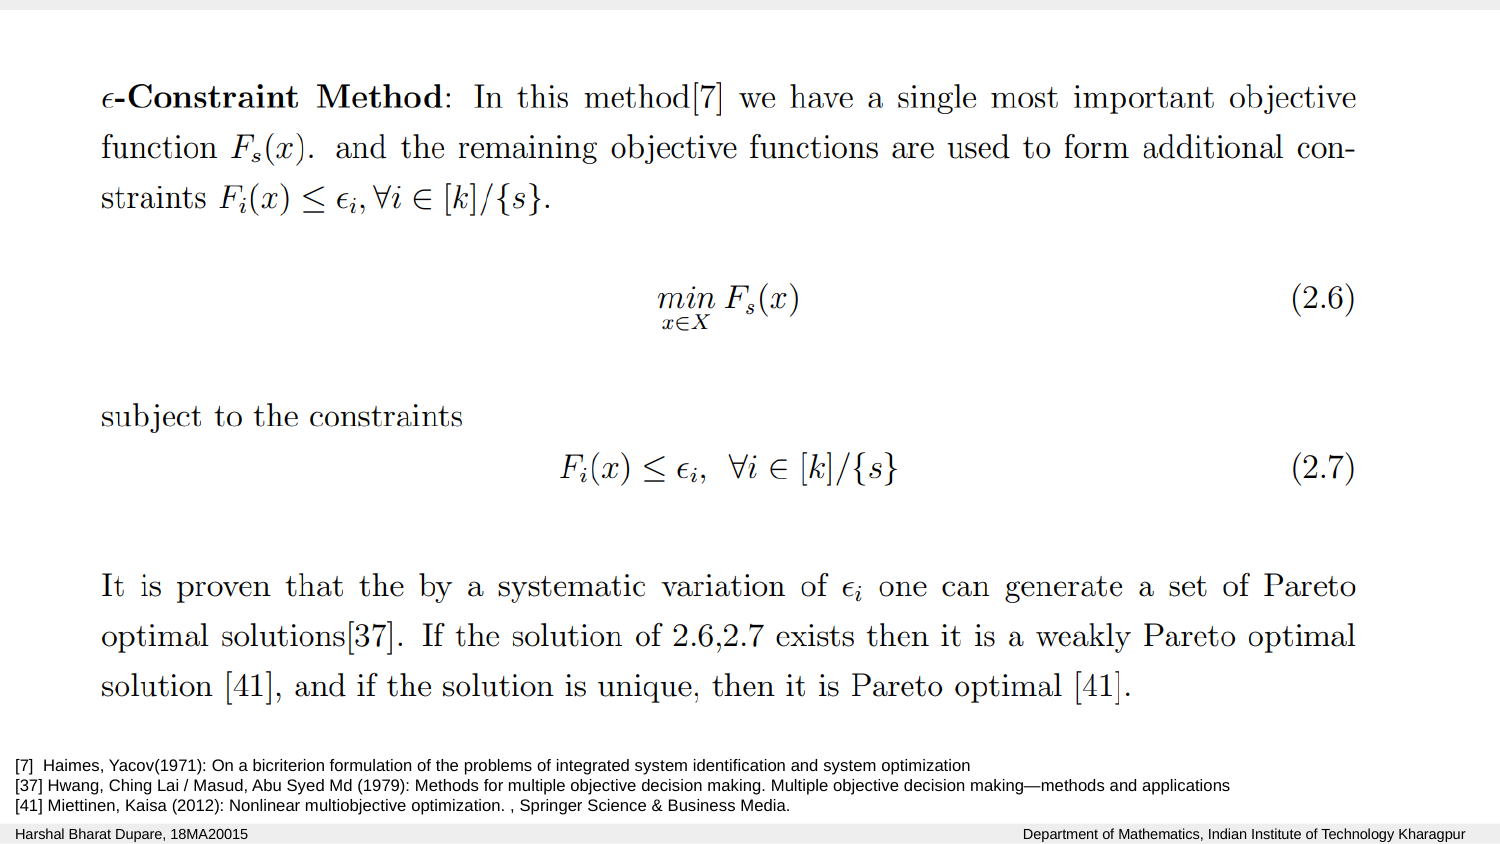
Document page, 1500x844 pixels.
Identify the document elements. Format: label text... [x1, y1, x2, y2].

text_box [7] Haimes, Yacov(1971): On a bicriterion formulation of the problems of integrated system identification and system optimization [37] Hwang, Ching Lai / Masud, Abu Syed Md (1979): Methods for multiple objective decision making. Multiple objective decision making—methods and applications [41] Miettinen, Kaisa (2012): Nonlinear multiobjective optimization. , Springer Science & Business Media. [0, 740, 1500, 831]
picture [66, 54, 1434, 717]
text_box [0, 0, 1500, 10]
text_box Harshal Bharat Dupare, 18MA20015 Department of Mathematics, Indian Institute of Technology Kharagpur [0, 831, 1500, 844]
